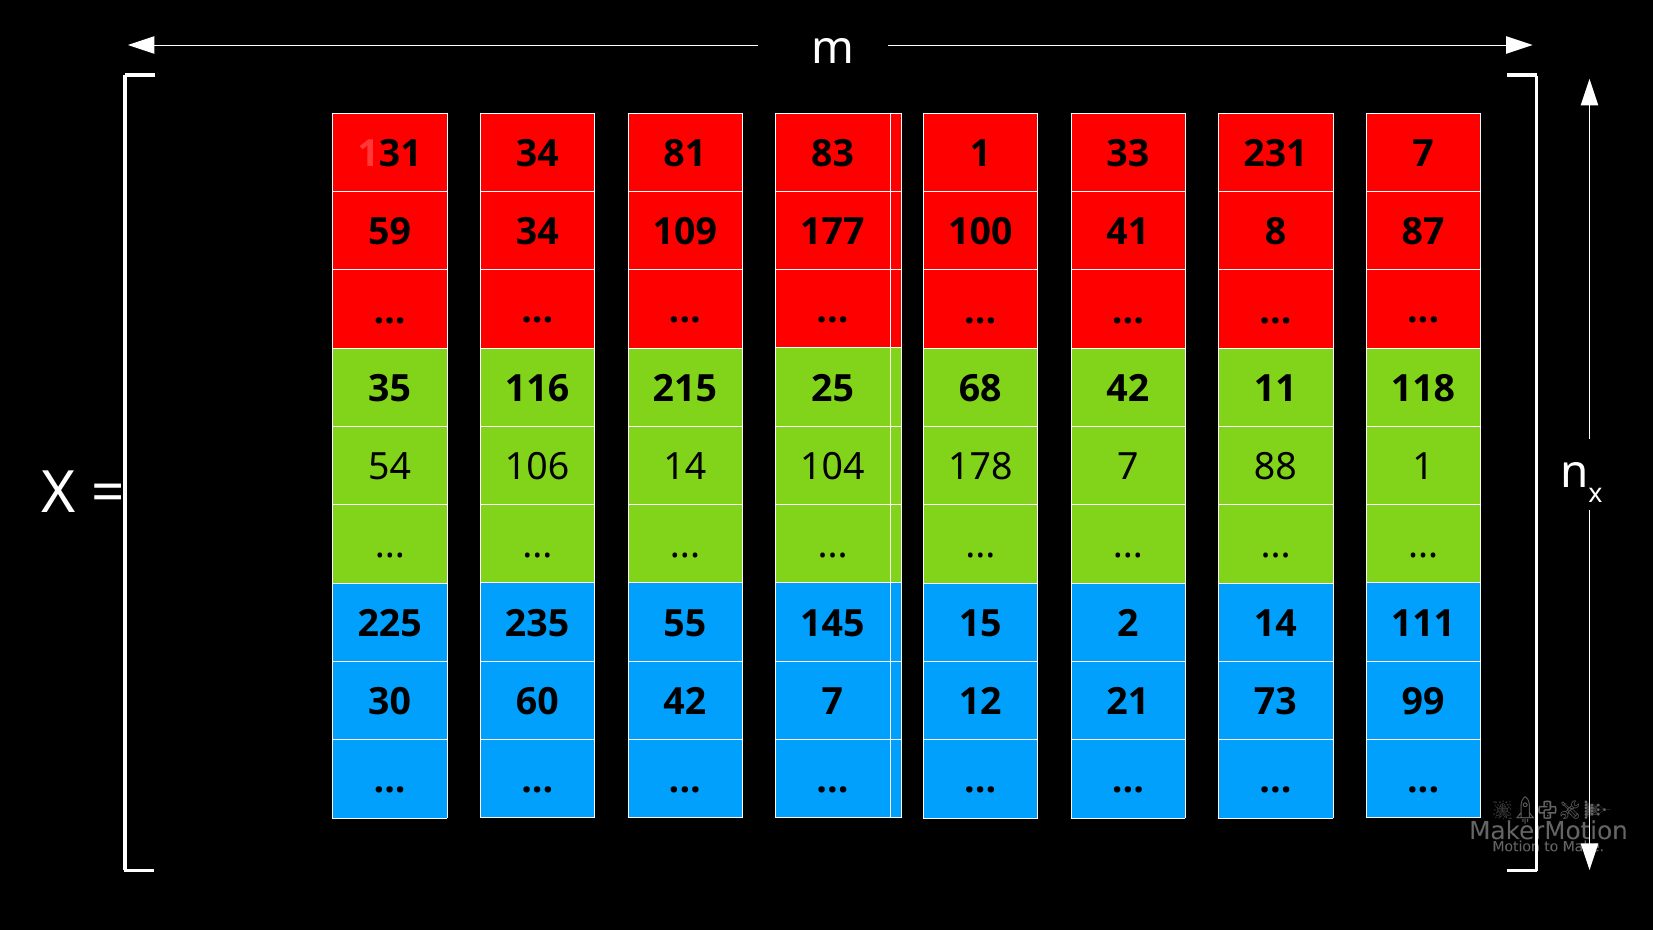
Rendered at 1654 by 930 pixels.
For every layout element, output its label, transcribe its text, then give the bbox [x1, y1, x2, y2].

table_cell ... [776, 505, 890, 582]
table_cell 35 [333, 349, 447, 426]
table_cell ... [481, 505, 594, 582]
table_cell 70 [891, 662, 901, 739]
table_cell 60 [481, 662, 594, 739]
table_header 231 [891, 114, 901, 191]
table_cell 54 [333, 427, 447, 504]
table_cell 11 [1219, 349, 1333, 426]
table_header 34 [481, 114, 594, 191]
table_cell ... [333, 505, 447, 583]
table_header 33 [1072, 114, 1185, 191]
table_cell ... [776, 740, 890, 817]
table_cell 225 [333, 584, 447, 661]
table_cell ... [333, 740, 447, 818]
table_cell ... [1367, 505, 1480, 582]
table_cell 118 [1367, 349, 1480, 426]
table_cell ... [481, 270, 594, 348]
table_cell 100 [924, 192, 1037, 269]
table_cell 159 [891, 192, 901, 269]
table_cell 145 [776, 583, 890, 661]
table_cell 68 [924, 349, 1037, 426]
table_cell 30 [333, 662, 447, 739]
table_cell 14 [1219, 584, 1333, 661]
table_cell ... [1367, 270, 1480, 348]
table_cell 111 [1367, 583, 1480, 661]
picture [1443, 719, 1653, 930]
table_cell 14 [629, 427, 742, 504]
table_cell 55 [629, 583, 742, 661]
table_cell ... [1072, 505, 1185, 583]
table_cell ... [924, 505, 1037, 583]
table_cell ... [629, 505, 742, 582]
table_cell 177 [776, 192, 890, 269]
table_cell 104 [891, 427, 901, 504]
table_cell ... [481, 740, 594, 817]
text_box nx [1545, 431, 1624, 511]
table_cell 15 [924, 584, 1037, 661]
table_header 1 [924, 114, 1037, 191]
table_cell 7 [776, 662, 890, 739]
table_cell 1 [1367, 427, 1480, 504]
table_header 81 [629, 114, 742, 191]
table_cell ... [891, 270, 901, 347]
table_cell 73 [1219, 662, 1333, 739]
table_cell ... [891, 740, 901, 817]
table_cell 215 [629, 349, 742, 426]
table_cell 34 [481, 192, 594, 269]
table_cell 104 [776, 427, 890, 504]
table_cell ... [924, 270, 1037, 348]
table_header 83 [776, 114, 890, 191]
table_cell 25 [776, 348, 890, 426]
table_cell 255 [891, 348, 901, 426]
table_cell 42 [629, 662, 742, 739]
table_cell 88 [1219, 427, 1333, 504]
table_header 131 [333, 114, 447, 191]
table_cell 255 [891, 583, 901, 661]
text_box X = [26, 443, 129, 526]
table_cell 99 [1367, 662, 1480, 739]
table_header 231 [1219, 114, 1333, 191]
table_cell ... [333, 270, 447, 348]
table_cell 2 [1072, 584, 1185, 661]
table_cell 42 [1072, 349, 1185, 426]
table_cell 106 [481, 427, 594, 504]
table_cell ... [1072, 740, 1185, 818]
table_cell ... [629, 740, 742, 817]
table_cell 21 [1072, 662, 1185, 739]
table_cell ... [1219, 505, 1333, 583]
table_cell ... [891, 505, 901, 582]
table_cell 8 [1219, 192, 1333, 269]
table_cell ... [1219, 740, 1333, 818]
table_cell ... [1367, 740, 1480, 817]
table_cell ... [776, 270, 890, 347]
table_cell 109 [629, 192, 742, 269]
table_cell 87 [1367, 192, 1480, 269]
table_cell 178 [924, 427, 1037, 504]
table_cell 235 [481, 583, 594, 661]
table_cell 41 [1072, 192, 1185, 269]
text_box m [796, 7, 858, 76]
table_cell ... [1072, 270, 1185, 348]
table_cell 116 [481, 349, 594, 426]
table_cell 12 [924, 662, 1037, 739]
table_cell 7 [1072, 427, 1185, 504]
table_cell ... [924, 740, 1037, 818]
table_header 7 [1367, 114, 1480, 191]
table_cell ... [1219, 270, 1333, 348]
table_cell ... [629, 270, 742, 348]
table_cell 59 [333, 192, 447, 269]
